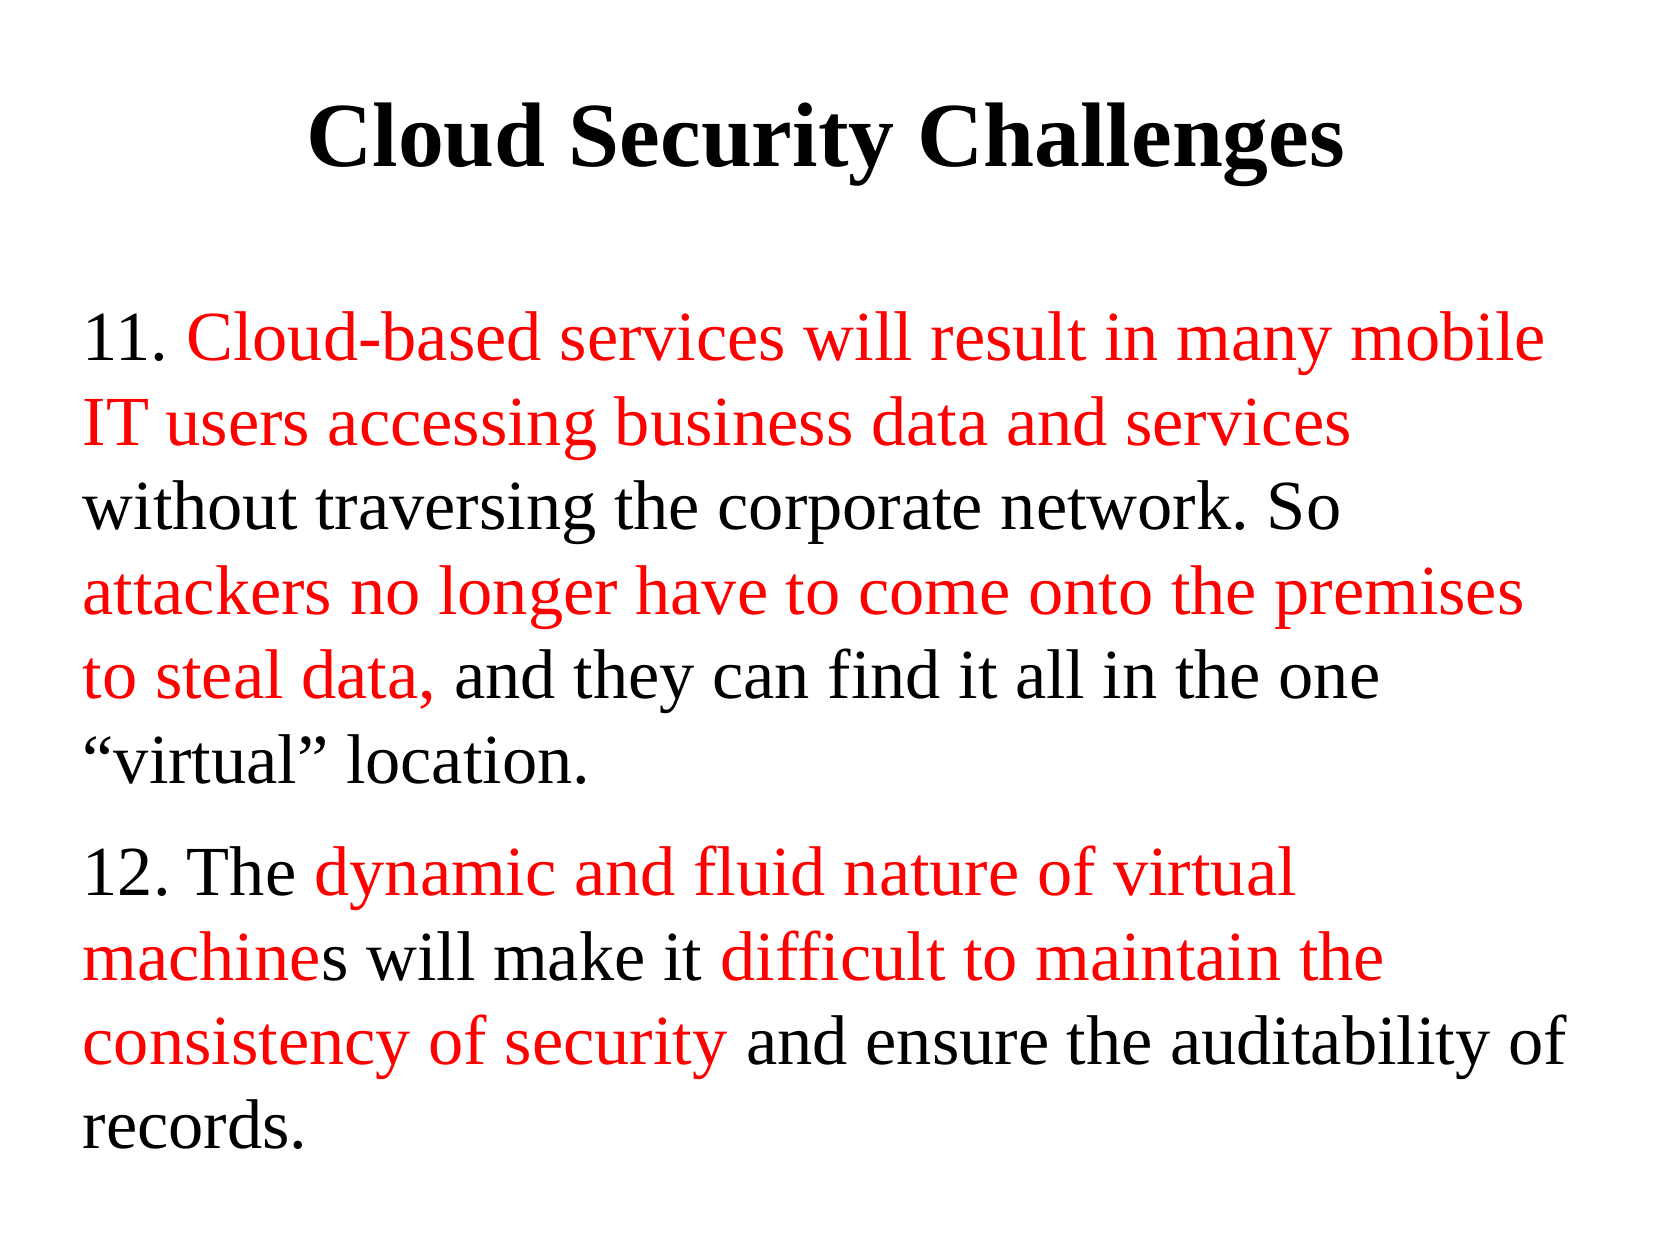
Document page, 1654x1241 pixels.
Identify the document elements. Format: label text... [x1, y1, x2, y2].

list 11. Cloud-based services will result in many mobile IT users accessing business data and services without traversing the corporate network. So attackers no longer have to come onto the premises to steal data, and they can find it all in the one “virtual” location. 12. The dynamic and fluid nature of virtual machines will make it difficult to maintain the consistency of security and ensure the auditability of records. [82, 290, 1571, 1171]
title Cloud Security Challenges [82, 49, 1571, 211]
